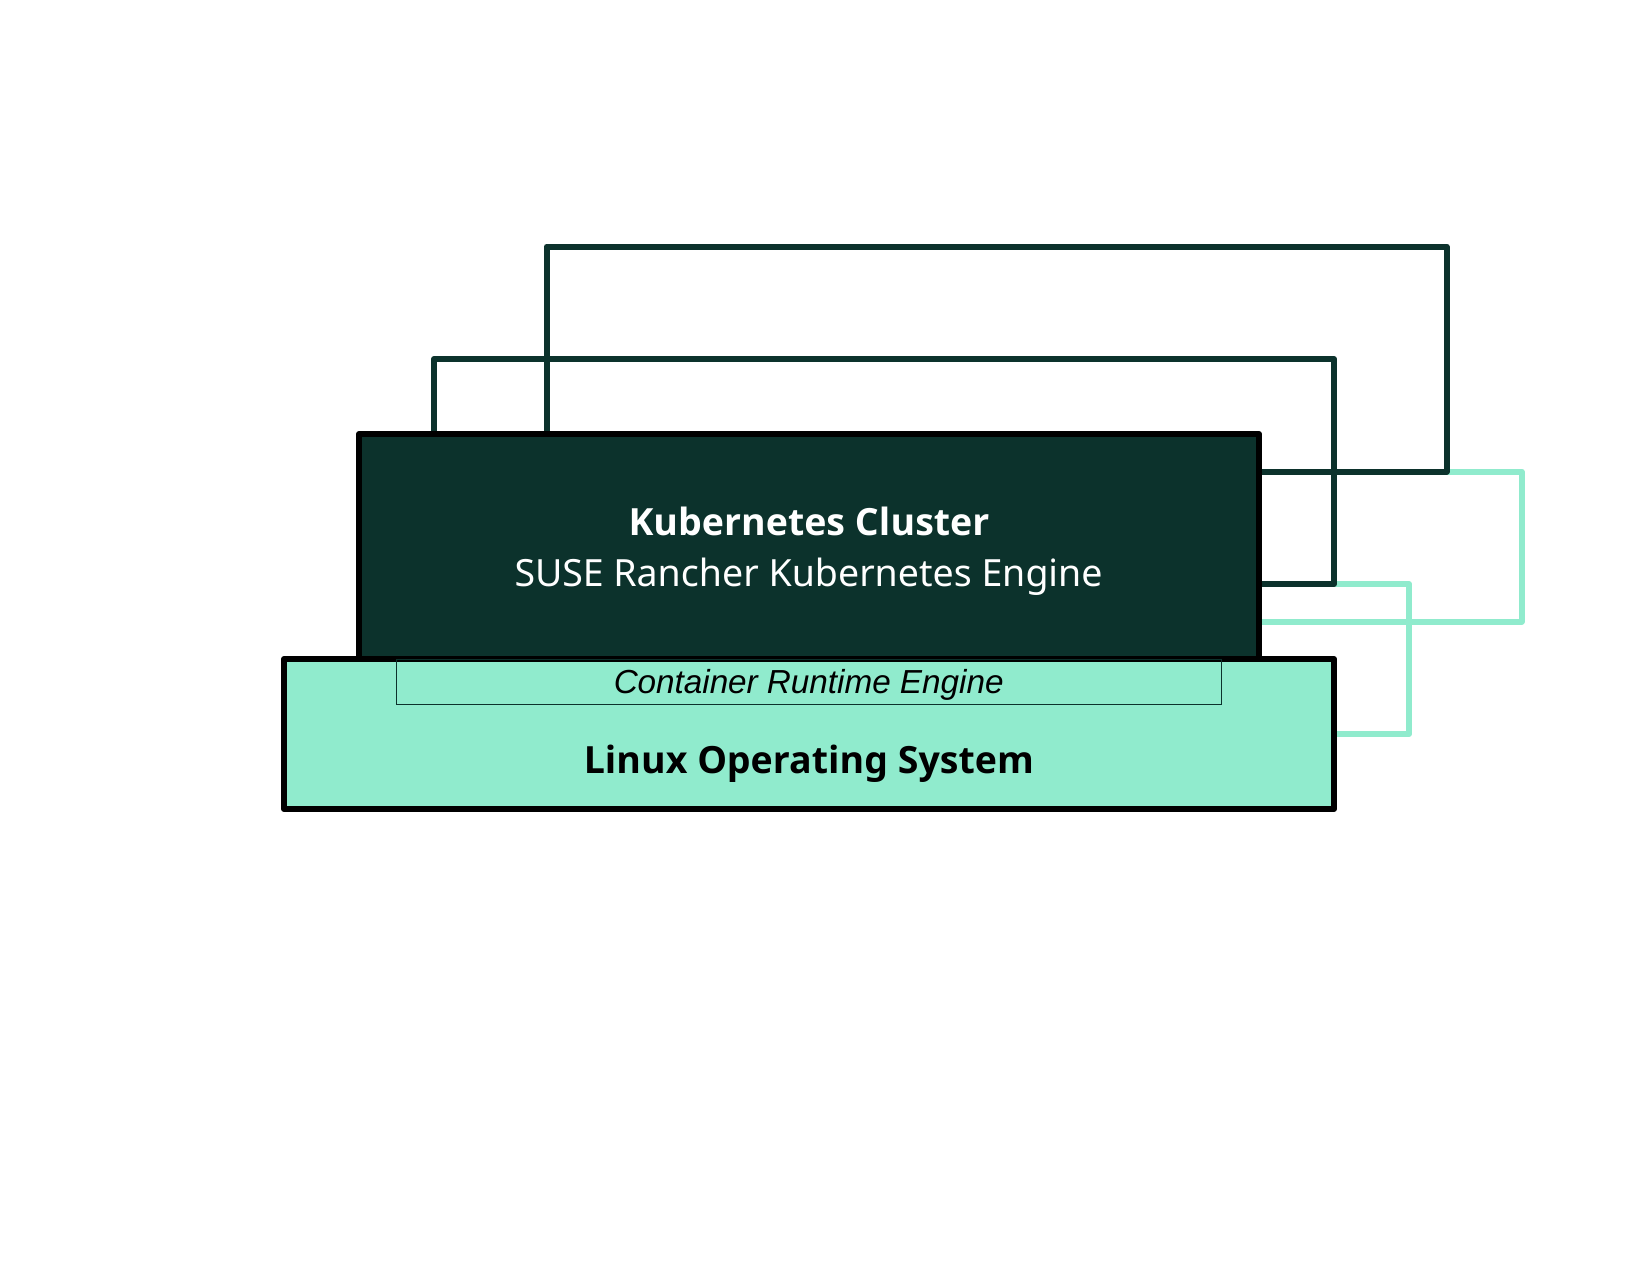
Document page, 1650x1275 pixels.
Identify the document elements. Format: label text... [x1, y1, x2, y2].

text_box Container Runtime Engine [396, 659, 1222, 705]
text_box Linux Operating System [284, 659, 1335, 810]
text_box Kubernetes Cluster SUSE Rancher Kubernetes Engine [359, 434, 1260, 660]
